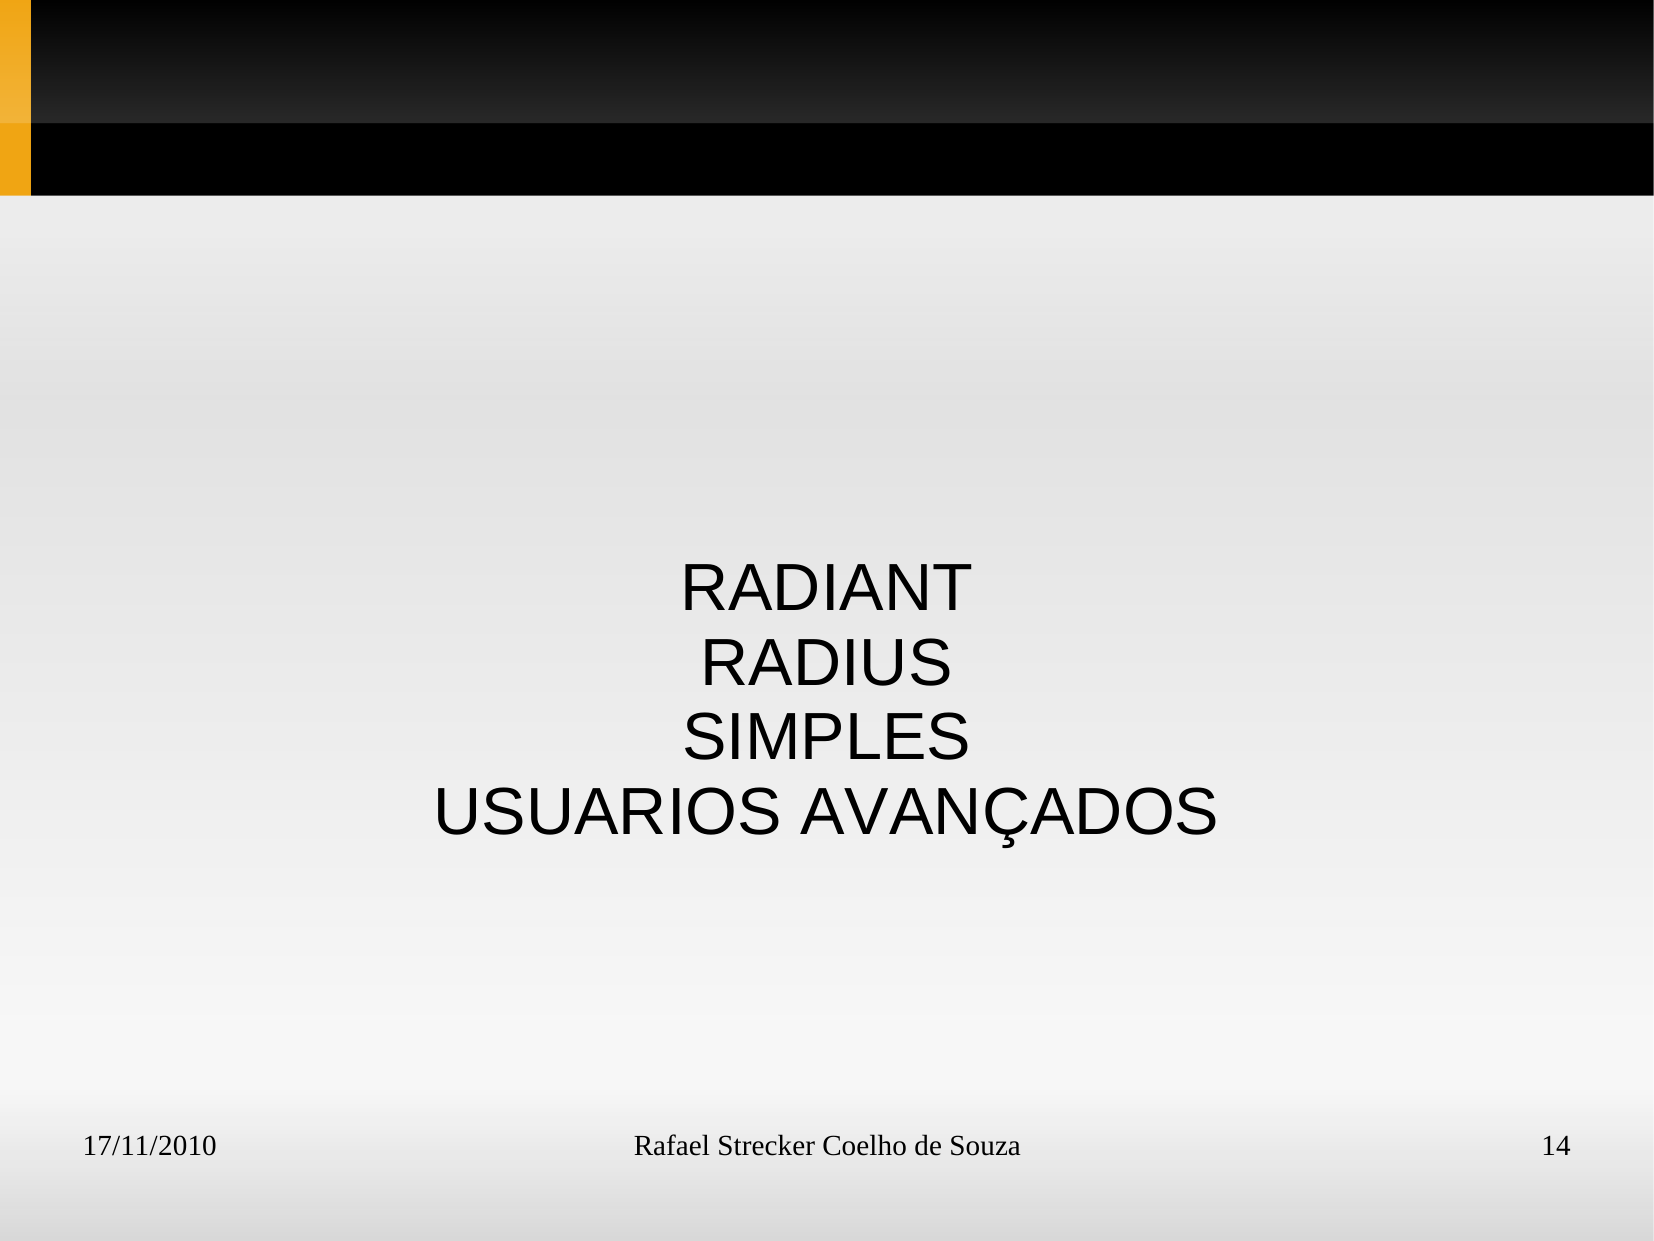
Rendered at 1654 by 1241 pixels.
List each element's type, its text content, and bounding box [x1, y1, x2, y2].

subtitle RADIANT RADIUS SIMPLES USUARIOS AVANÇADOS [82, 297, 1571, 1102]
picture [0, 0, 1654, 1241]
